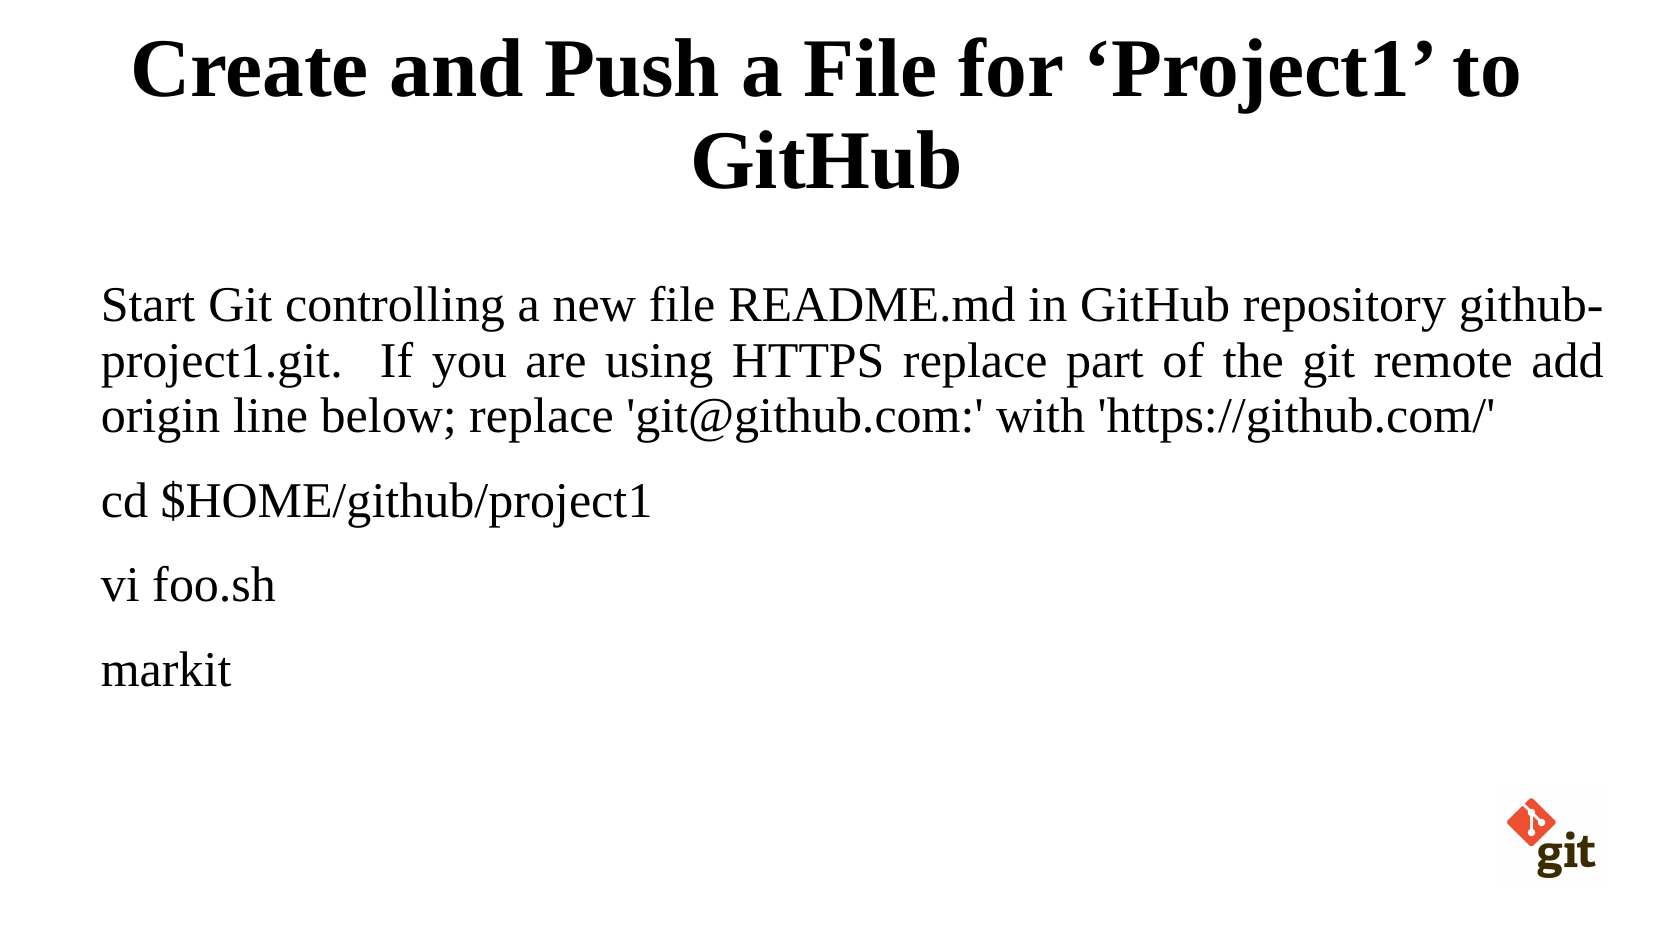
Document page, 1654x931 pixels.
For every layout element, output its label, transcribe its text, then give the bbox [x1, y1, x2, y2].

list Start Git controlling a new file README.md in GitHub repository github-project1.git. If you are using HTTPS replace part of the git remote add origin line below; replace 'git@github.com:' with 'https://github.com/' cd $HOME/github/project1 vi foo.sh markit [30, 217, 1606, 758]
title Create and Push a File for ‘Project1’ to GitHub [82, 22, 1571, 208]
picture [1497, 789, 1606, 886]
